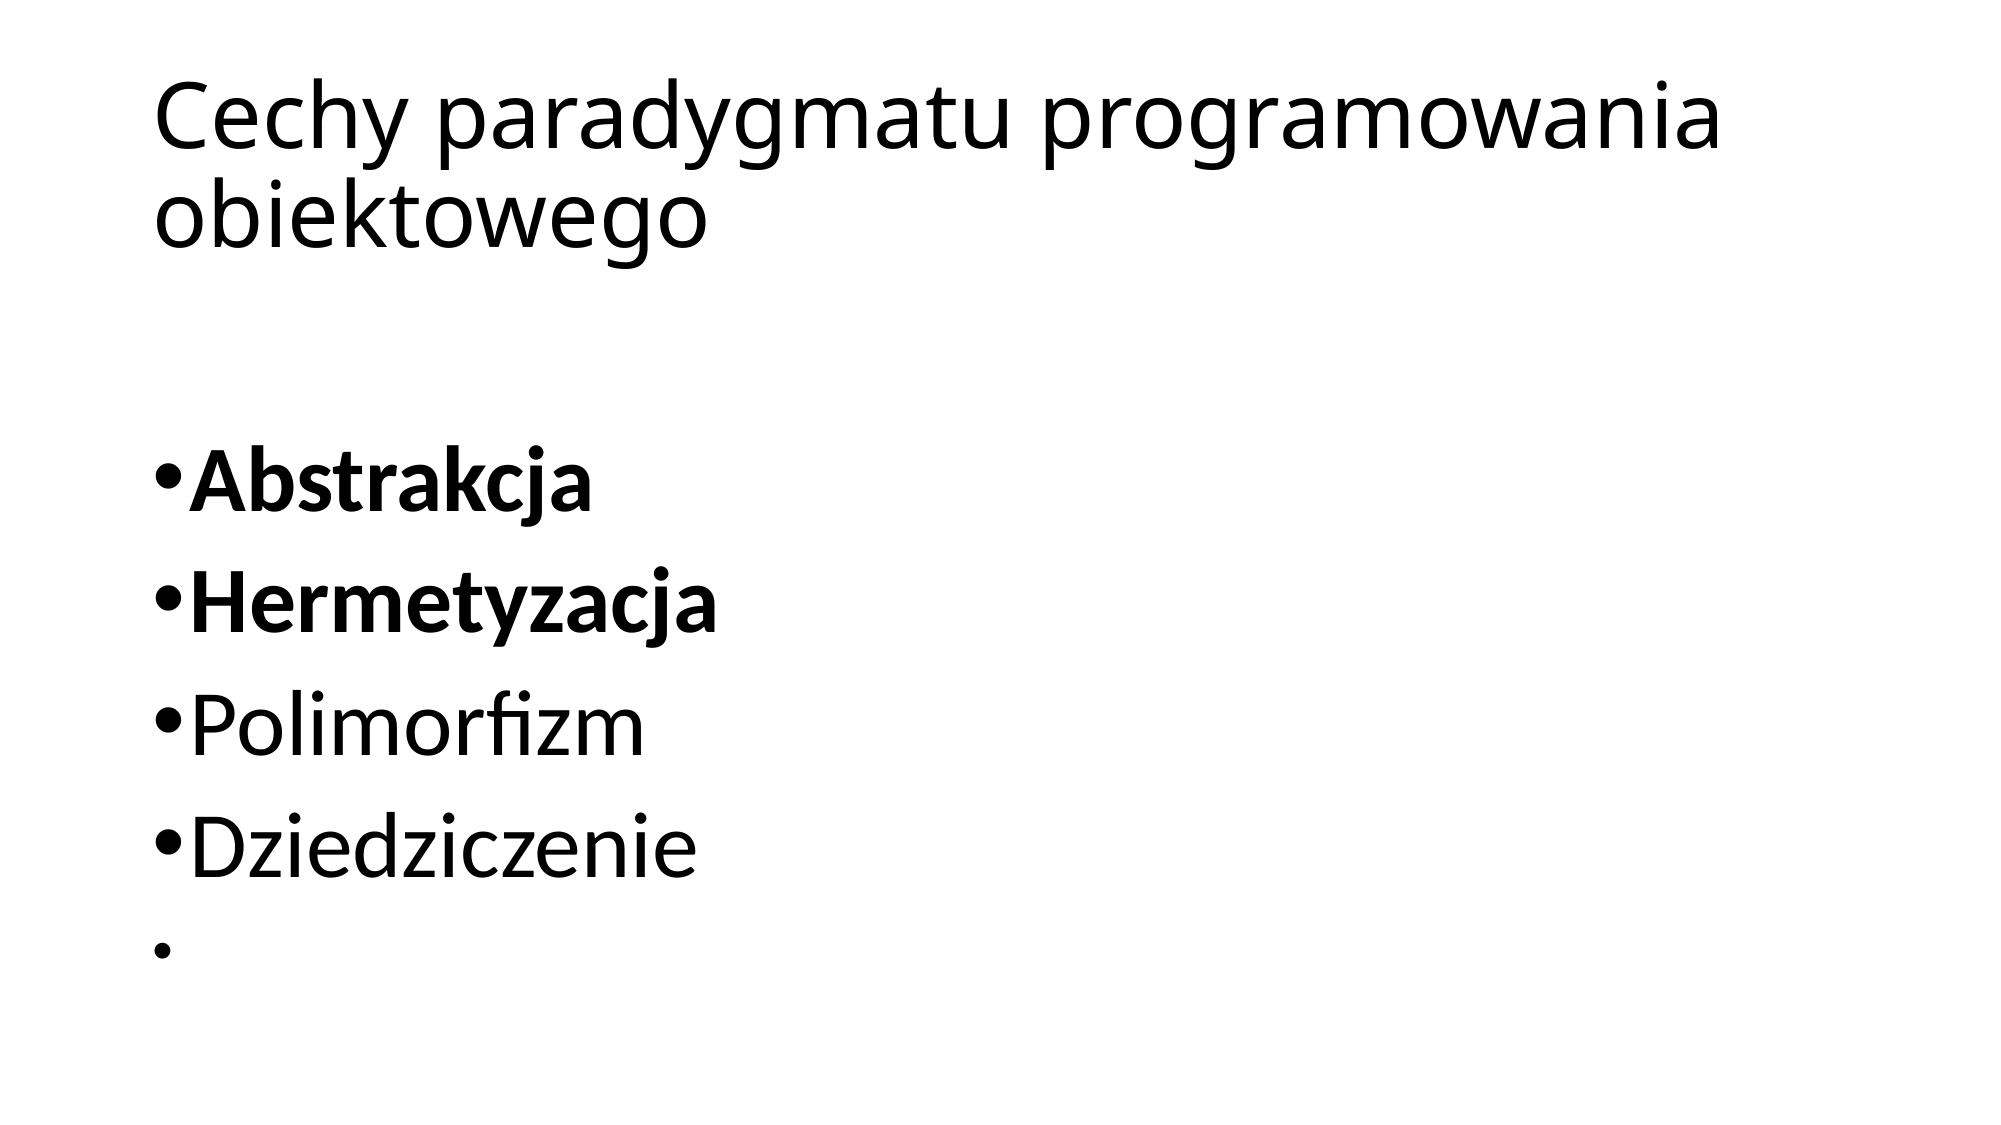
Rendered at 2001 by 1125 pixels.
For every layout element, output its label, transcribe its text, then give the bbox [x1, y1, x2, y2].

list Abstrakcja Hermetyzacja Polimorfizm Dziedziczenie [137, 422, 1863, 1014]
title Cechy paradygmatu programowania obiektowego [137, 59, 1863, 278]
